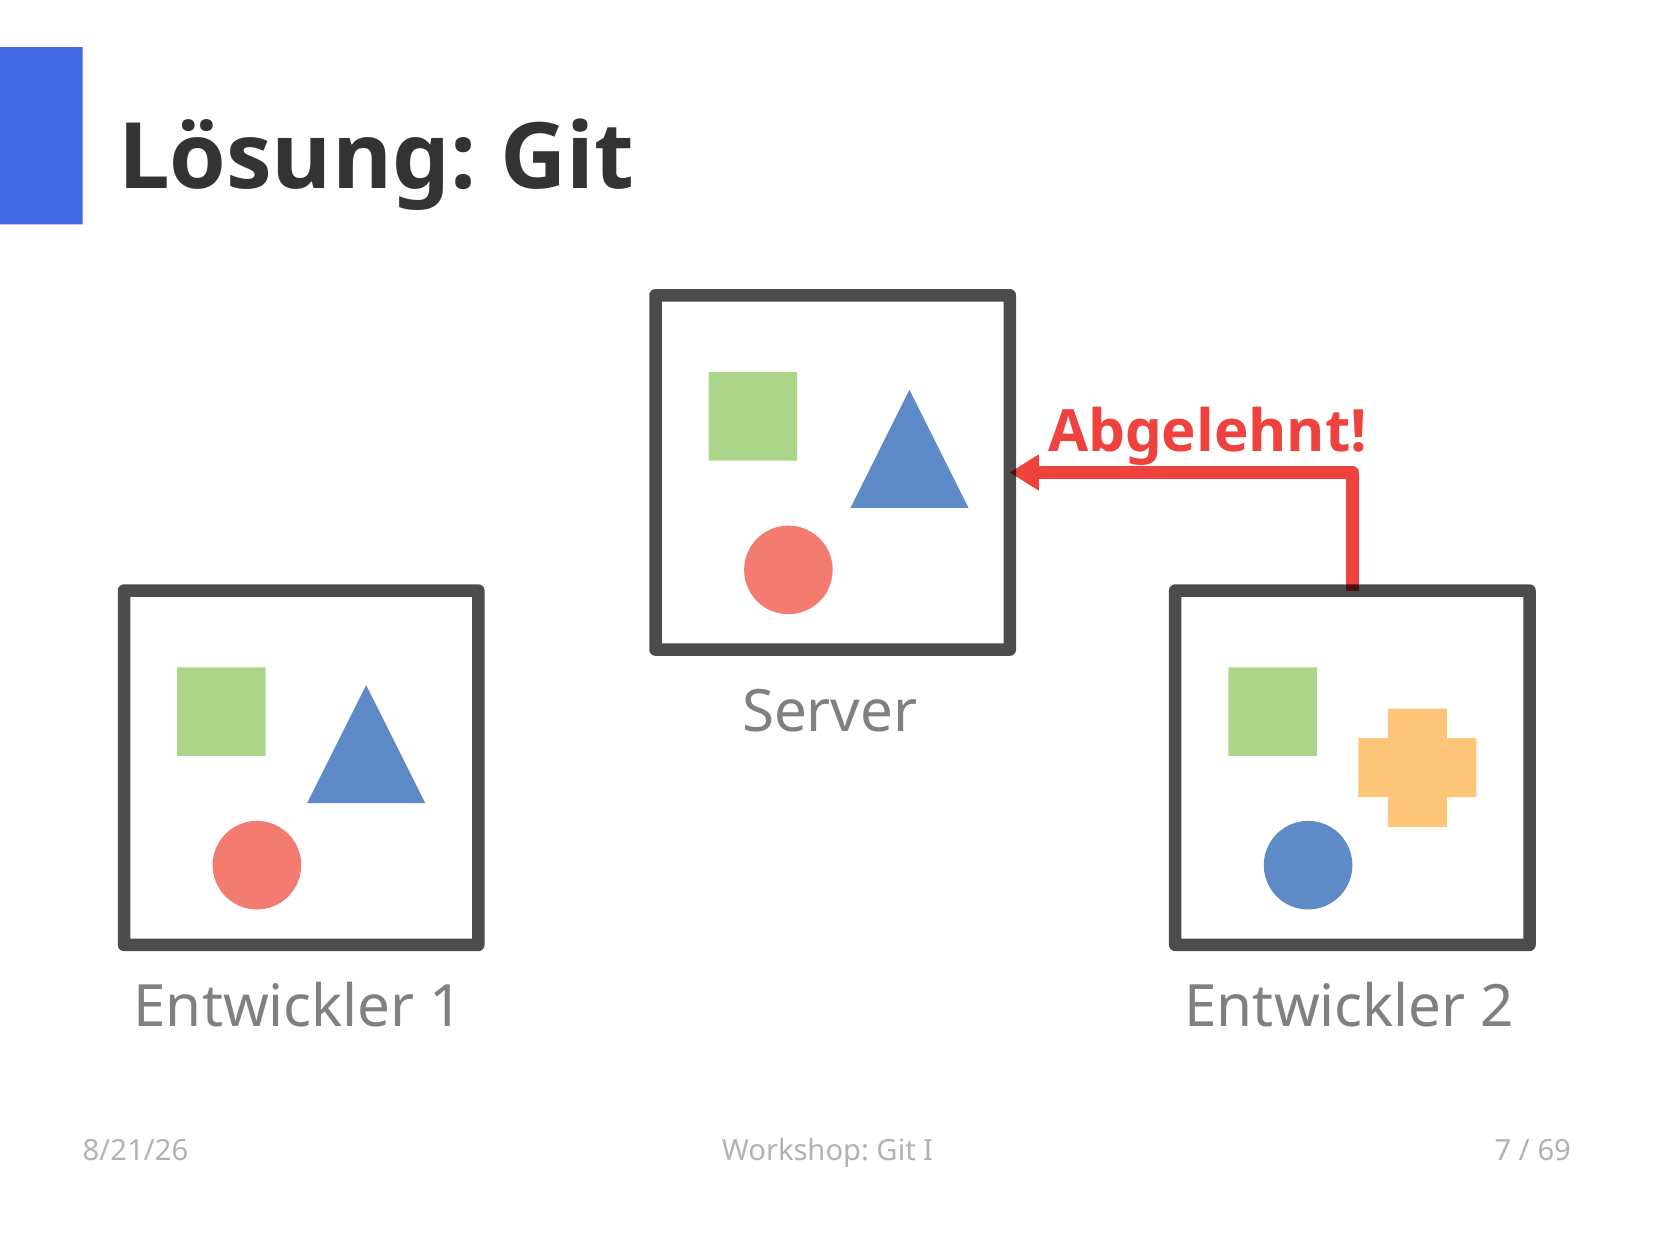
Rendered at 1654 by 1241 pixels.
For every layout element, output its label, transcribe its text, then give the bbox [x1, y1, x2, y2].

text_box [1263, 820, 1353, 910]
title Lösung: Git [118, 49, 1571, 257]
text_box [744, 525, 833, 615]
text_box Entwickler 2 [1169, 944, 1530, 1063]
text_box [1358, 708, 1477, 827]
text_box [1228, 667, 1317, 756]
text_box Abgelehnt! [1009, 342, 1406, 516]
text_box [850, 389, 969, 508]
text_box Server [649, 649, 1010, 768]
text_box [212, 820, 302, 910]
text_box Entwickler 1 [118, 944, 479, 1063]
text_box [177, 667, 266, 756]
text_box [708, 372, 798, 461]
text_box [307, 685, 426, 804]
